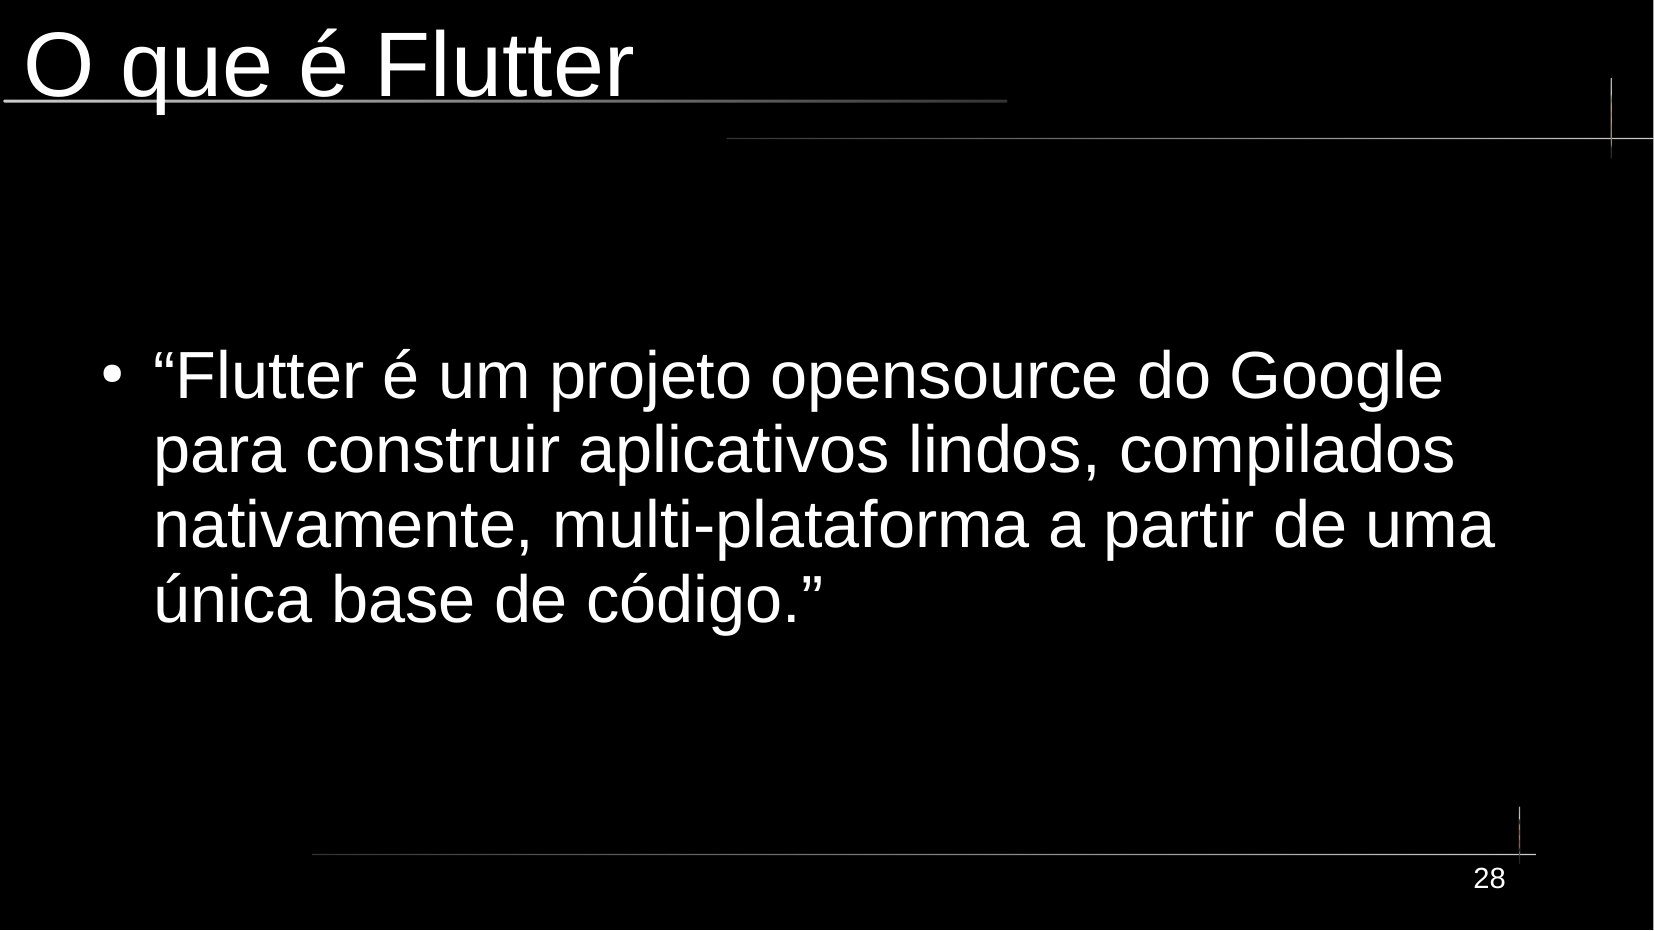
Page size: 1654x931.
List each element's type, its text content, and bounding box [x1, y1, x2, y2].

subtitle “Flutter é um projeto opensource do Google para construir aplicativos lindos, compilados nativamente, multi-plataforma a partir de uma única base de código.” [82, 217, 1571, 757]
title O que é Flutter [23, 11, 1589, 119]
